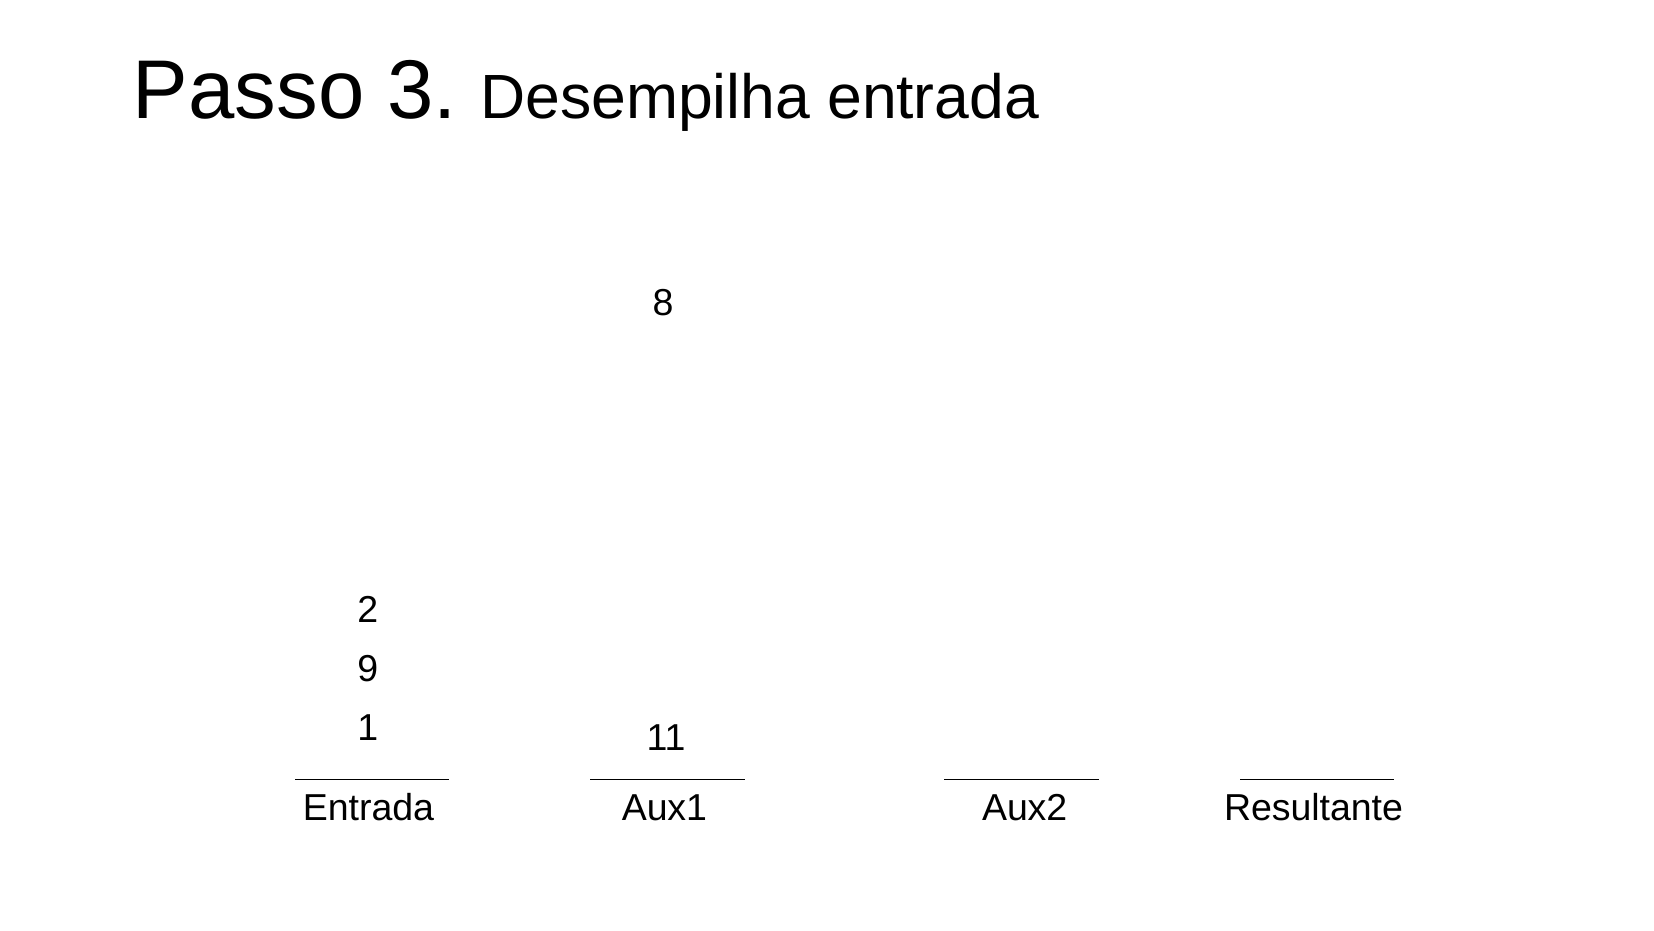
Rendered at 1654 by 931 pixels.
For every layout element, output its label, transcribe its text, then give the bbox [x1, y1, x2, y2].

text_box Aux2 [967, 780, 1083, 837]
text_box Passo 3. Desempilha entrada [118, 35, 1075, 144]
text_box 8 [637, 273, 689, 331]
text_box Aux1 [607, 780, 723, 837]
text_box Resultante [1209, 779, 1418, 837]
text_box 9 [342, 640, 393, 697]
text_box 11 [631, 708, 701, 766]
text_box Entrada [288, 779, 449, 837]
text_box 2 [342, 580, 393, 638]
text_box 1 [342, 699, 393, 756]
